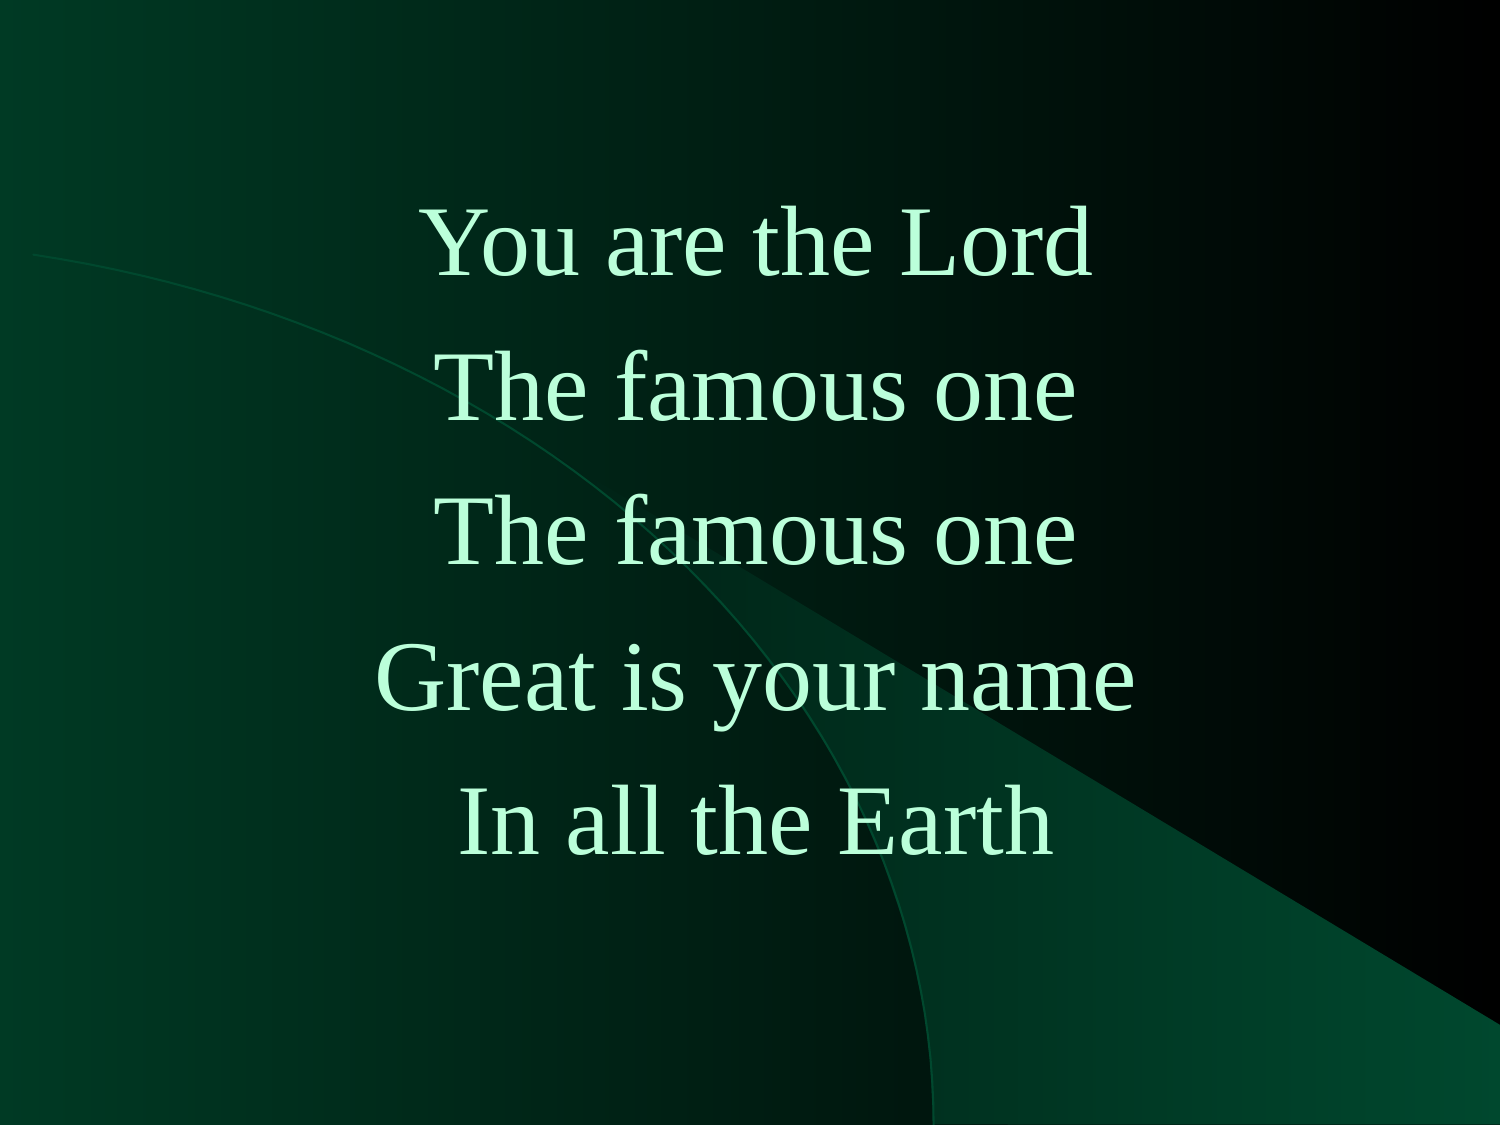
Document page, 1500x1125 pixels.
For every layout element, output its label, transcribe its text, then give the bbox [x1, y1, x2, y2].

subtitle You are the Lord The famous one The famous one Great is your name In all the Earth [62, 125, 1450, 925]
